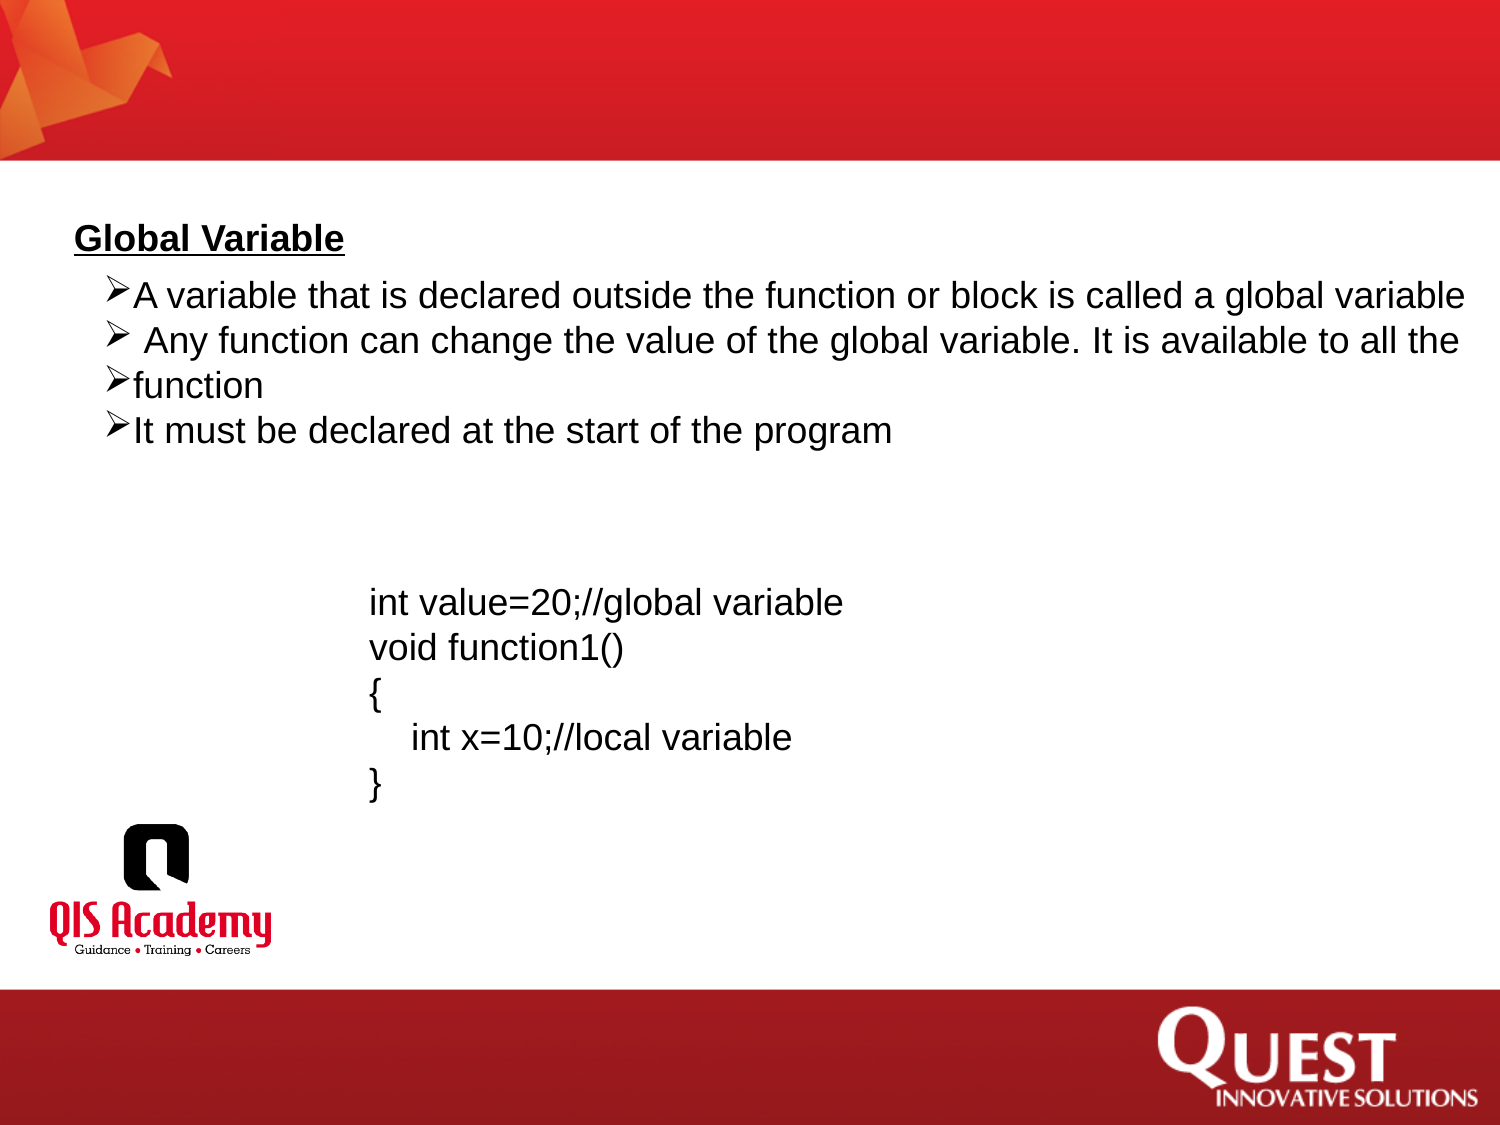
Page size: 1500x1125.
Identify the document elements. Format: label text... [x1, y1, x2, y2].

text_box Global Variable [59, 206, 371, 267]
text_box int value=20;//global variable void function1() { int x=10;//local variable } [354, 571, 880, 811]
text_box A variable that is declared outside the function or block is called a global variable Any function can change the value of the global variable. It is available to all the function It must be declared at the start of the program [88, 263, 1500, 459]
